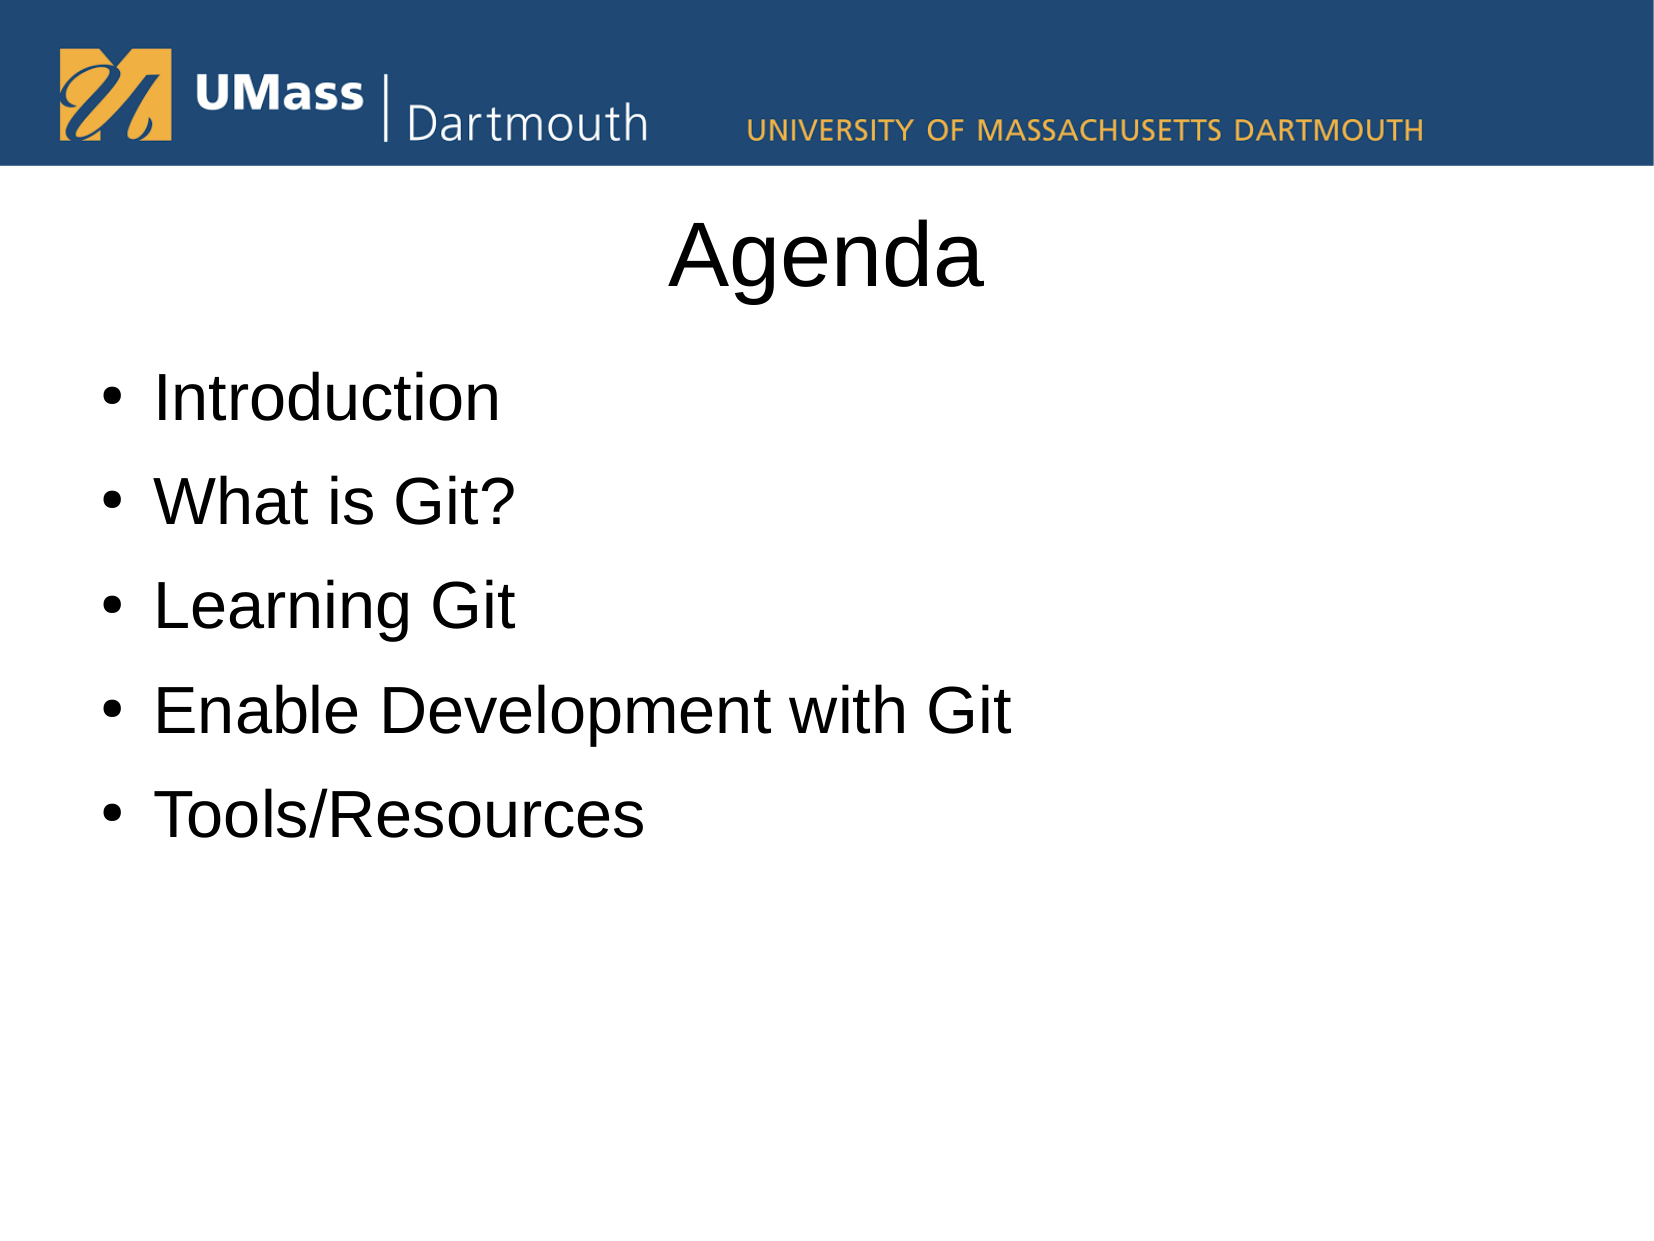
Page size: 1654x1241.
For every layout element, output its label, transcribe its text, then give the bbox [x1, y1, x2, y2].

picture [0, 0, 1654, 166]
list Introduction What is Git? Learning Git Enable Development with Git Tools/Resources [82, 360, 1571, 1010]
title Agenda [82, 180, 1571, 331]
